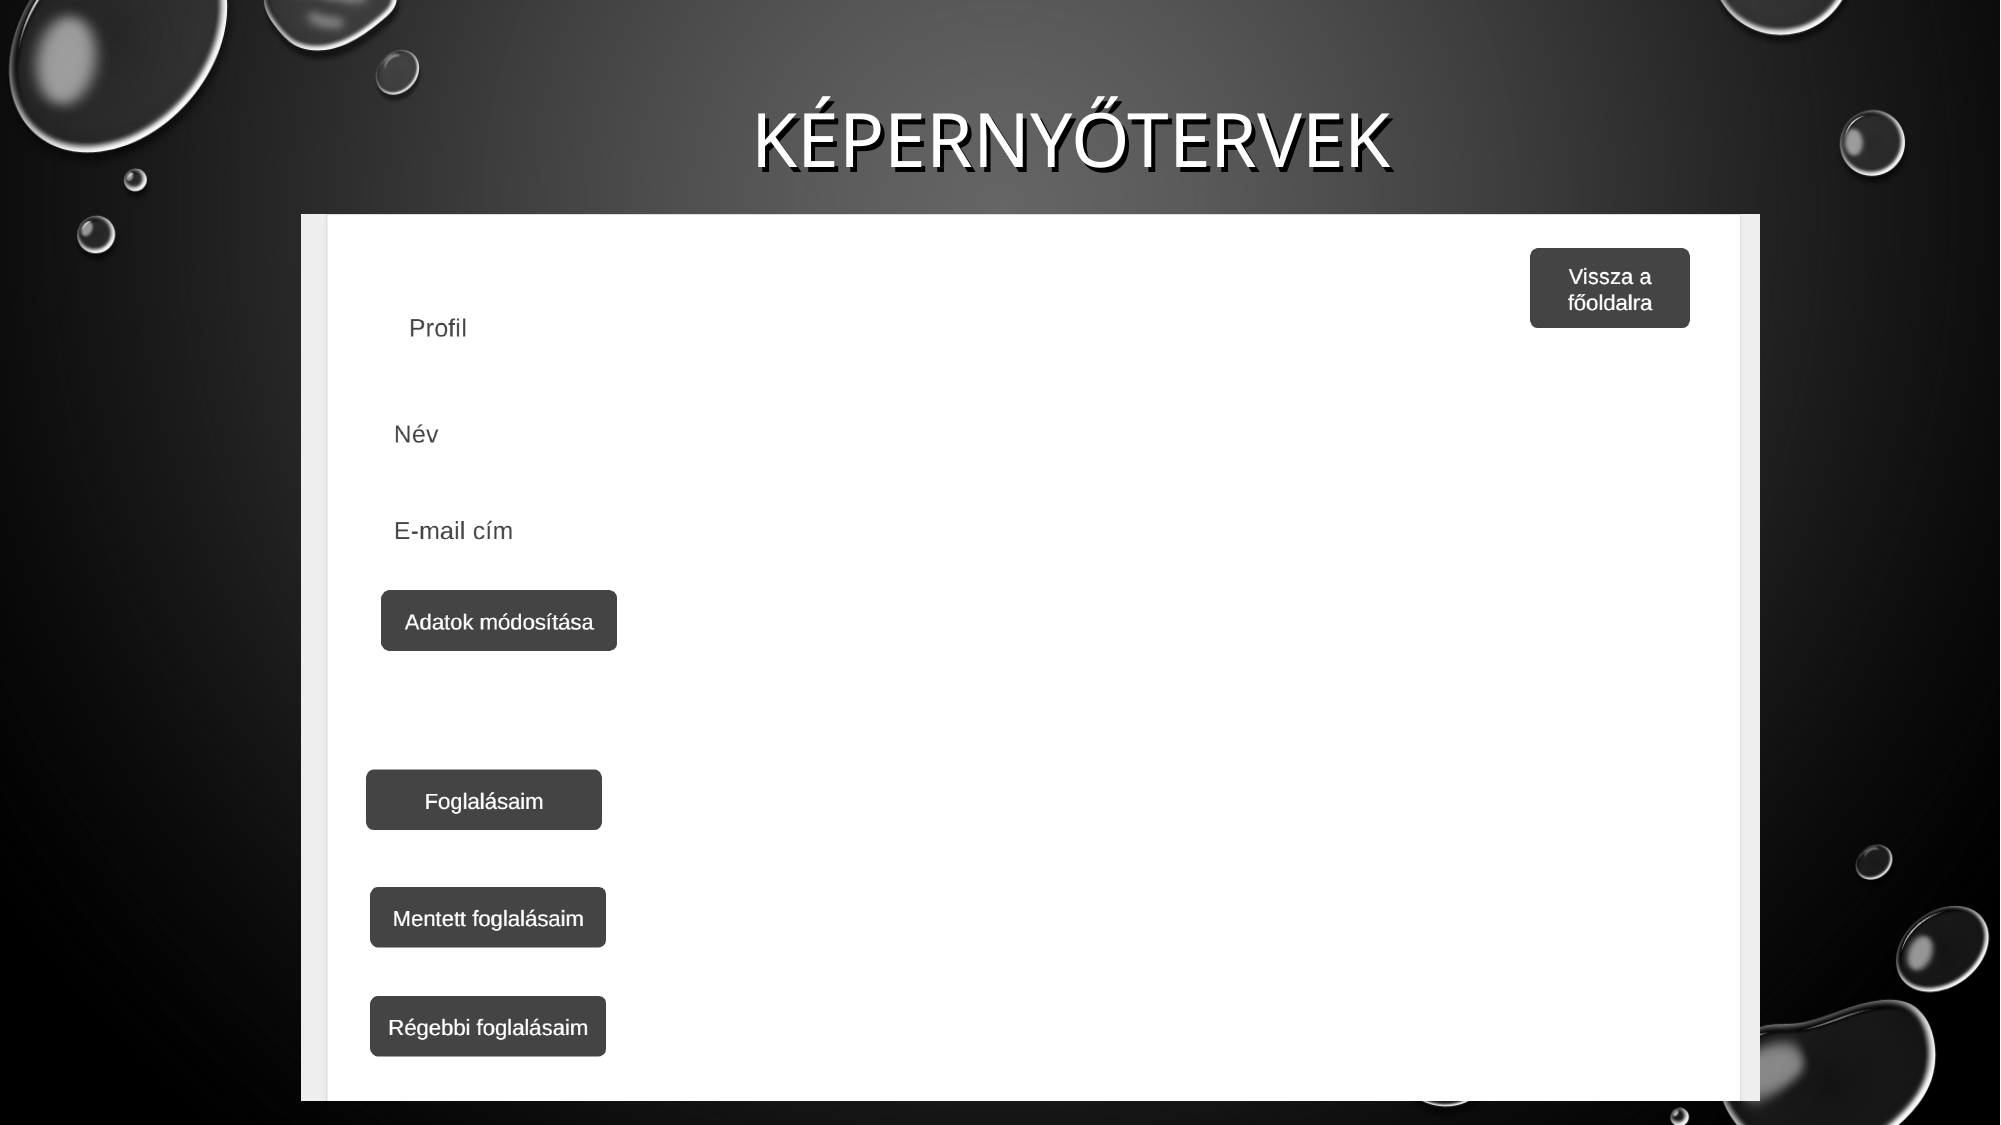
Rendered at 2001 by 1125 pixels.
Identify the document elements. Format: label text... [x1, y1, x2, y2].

picture [301, 214, 1760, 1101]
title Képernyőtervek [220, 12, 1922, 275]
